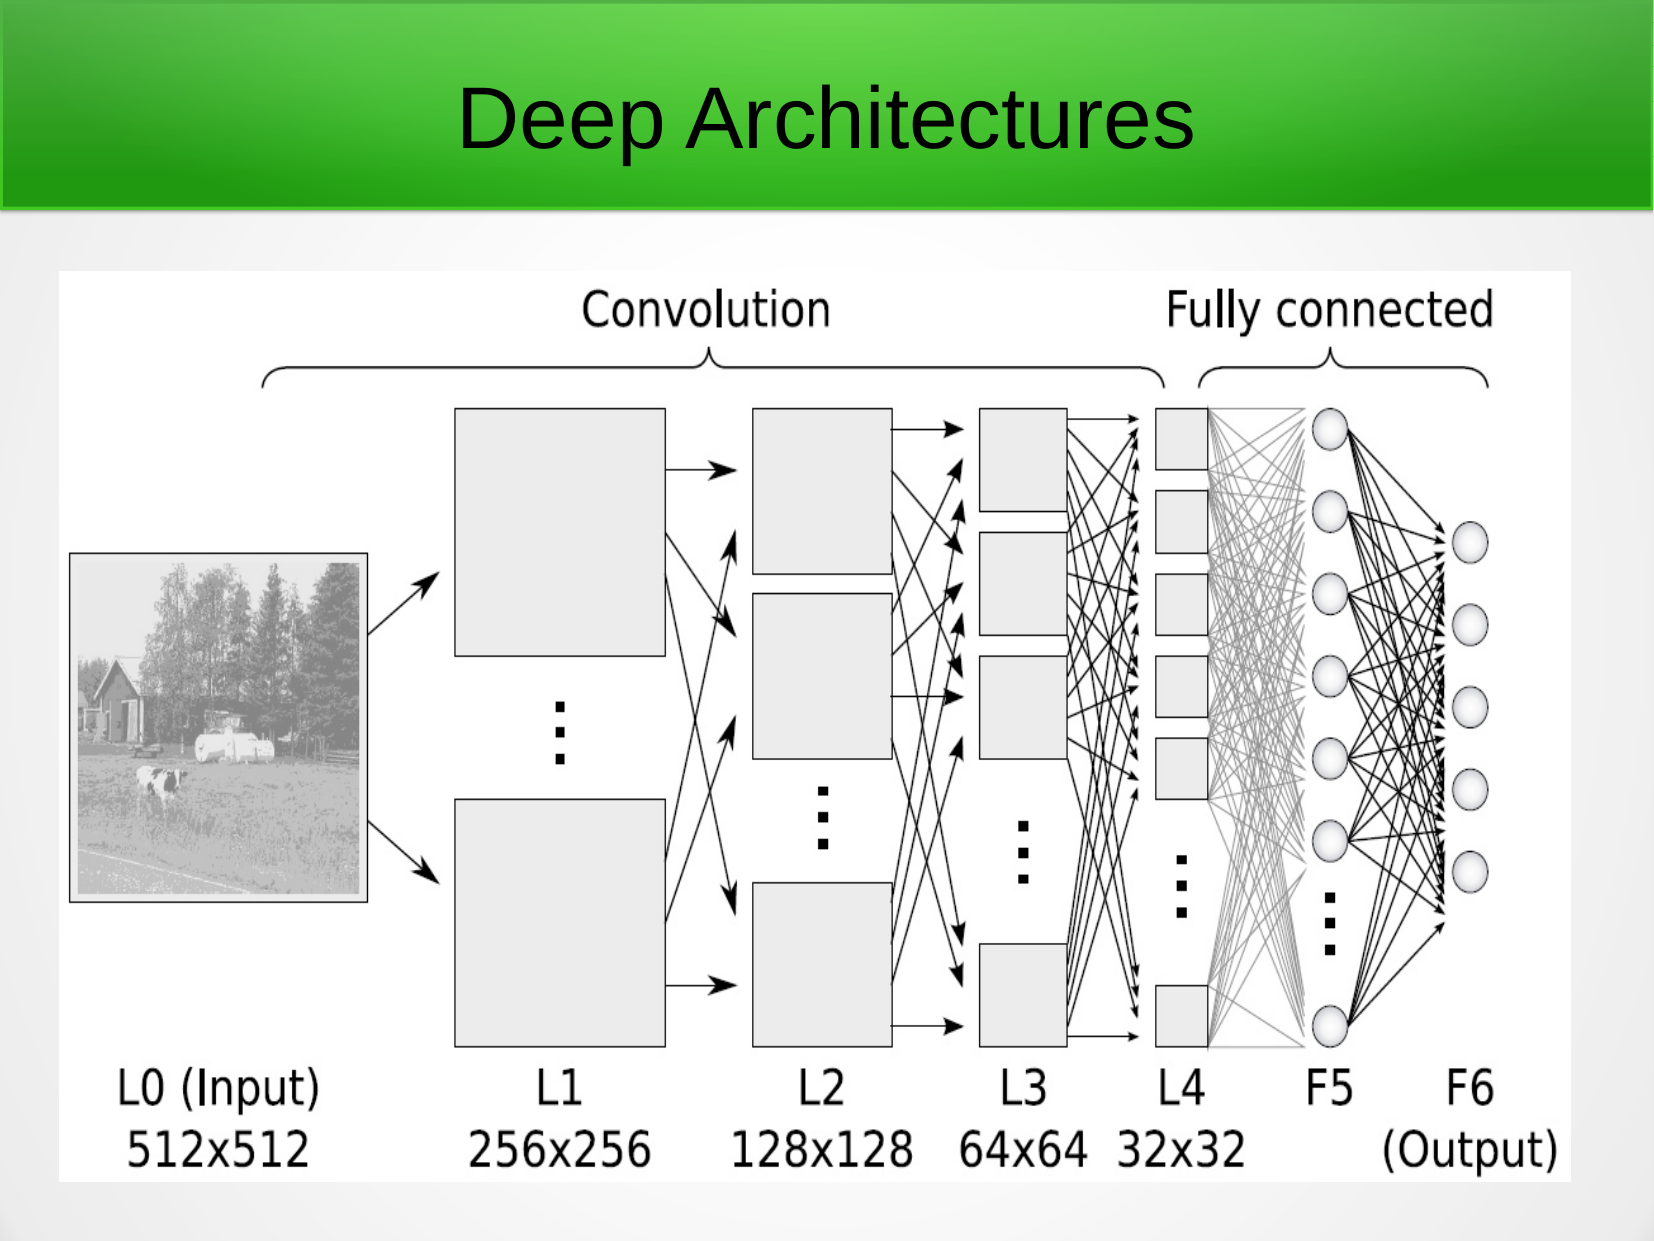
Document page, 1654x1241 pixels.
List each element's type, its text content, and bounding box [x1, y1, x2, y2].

title Deep Architectures [82, 47, 1571, 189]
picture [59, 271, 1571, 1182]
